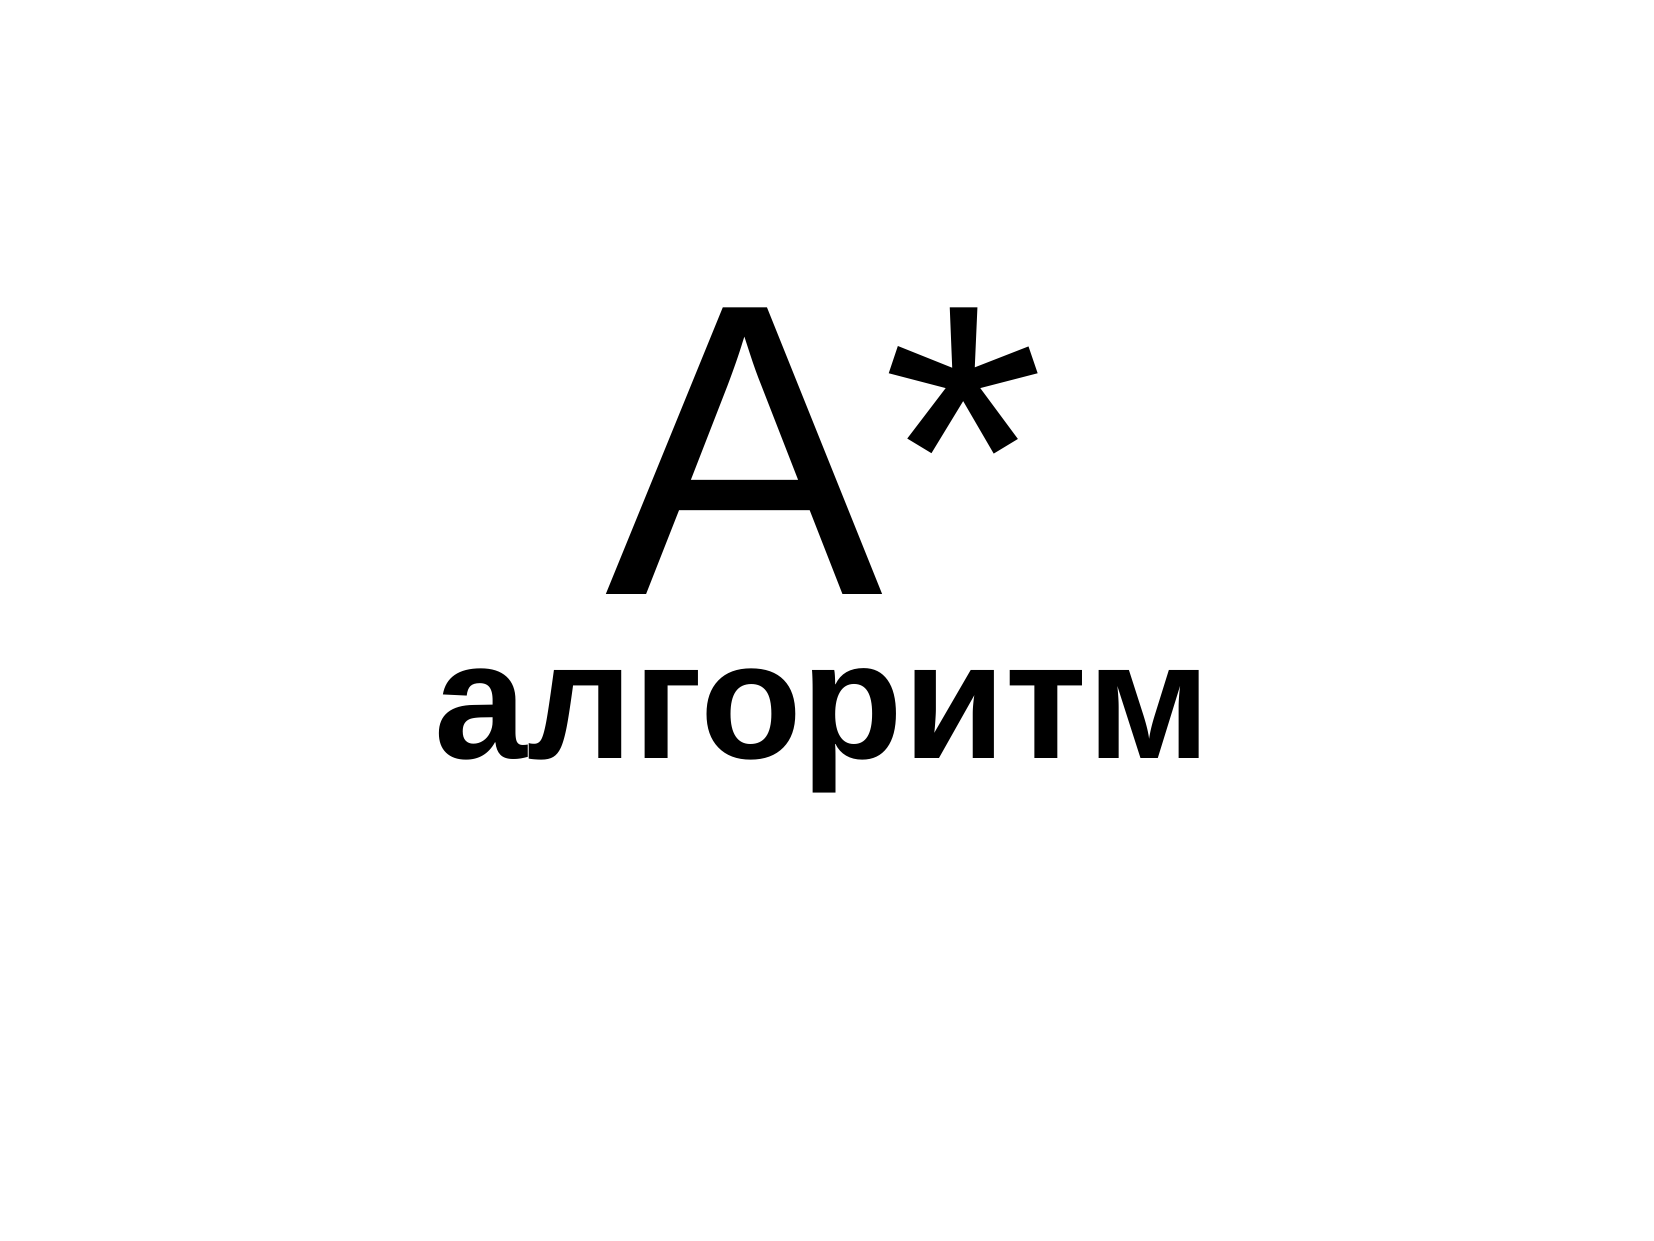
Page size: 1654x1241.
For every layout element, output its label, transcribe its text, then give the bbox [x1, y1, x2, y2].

text_box A* [585, 210, 1066, 600]
text_box алгоритм [420, 600, 1227, 802]
